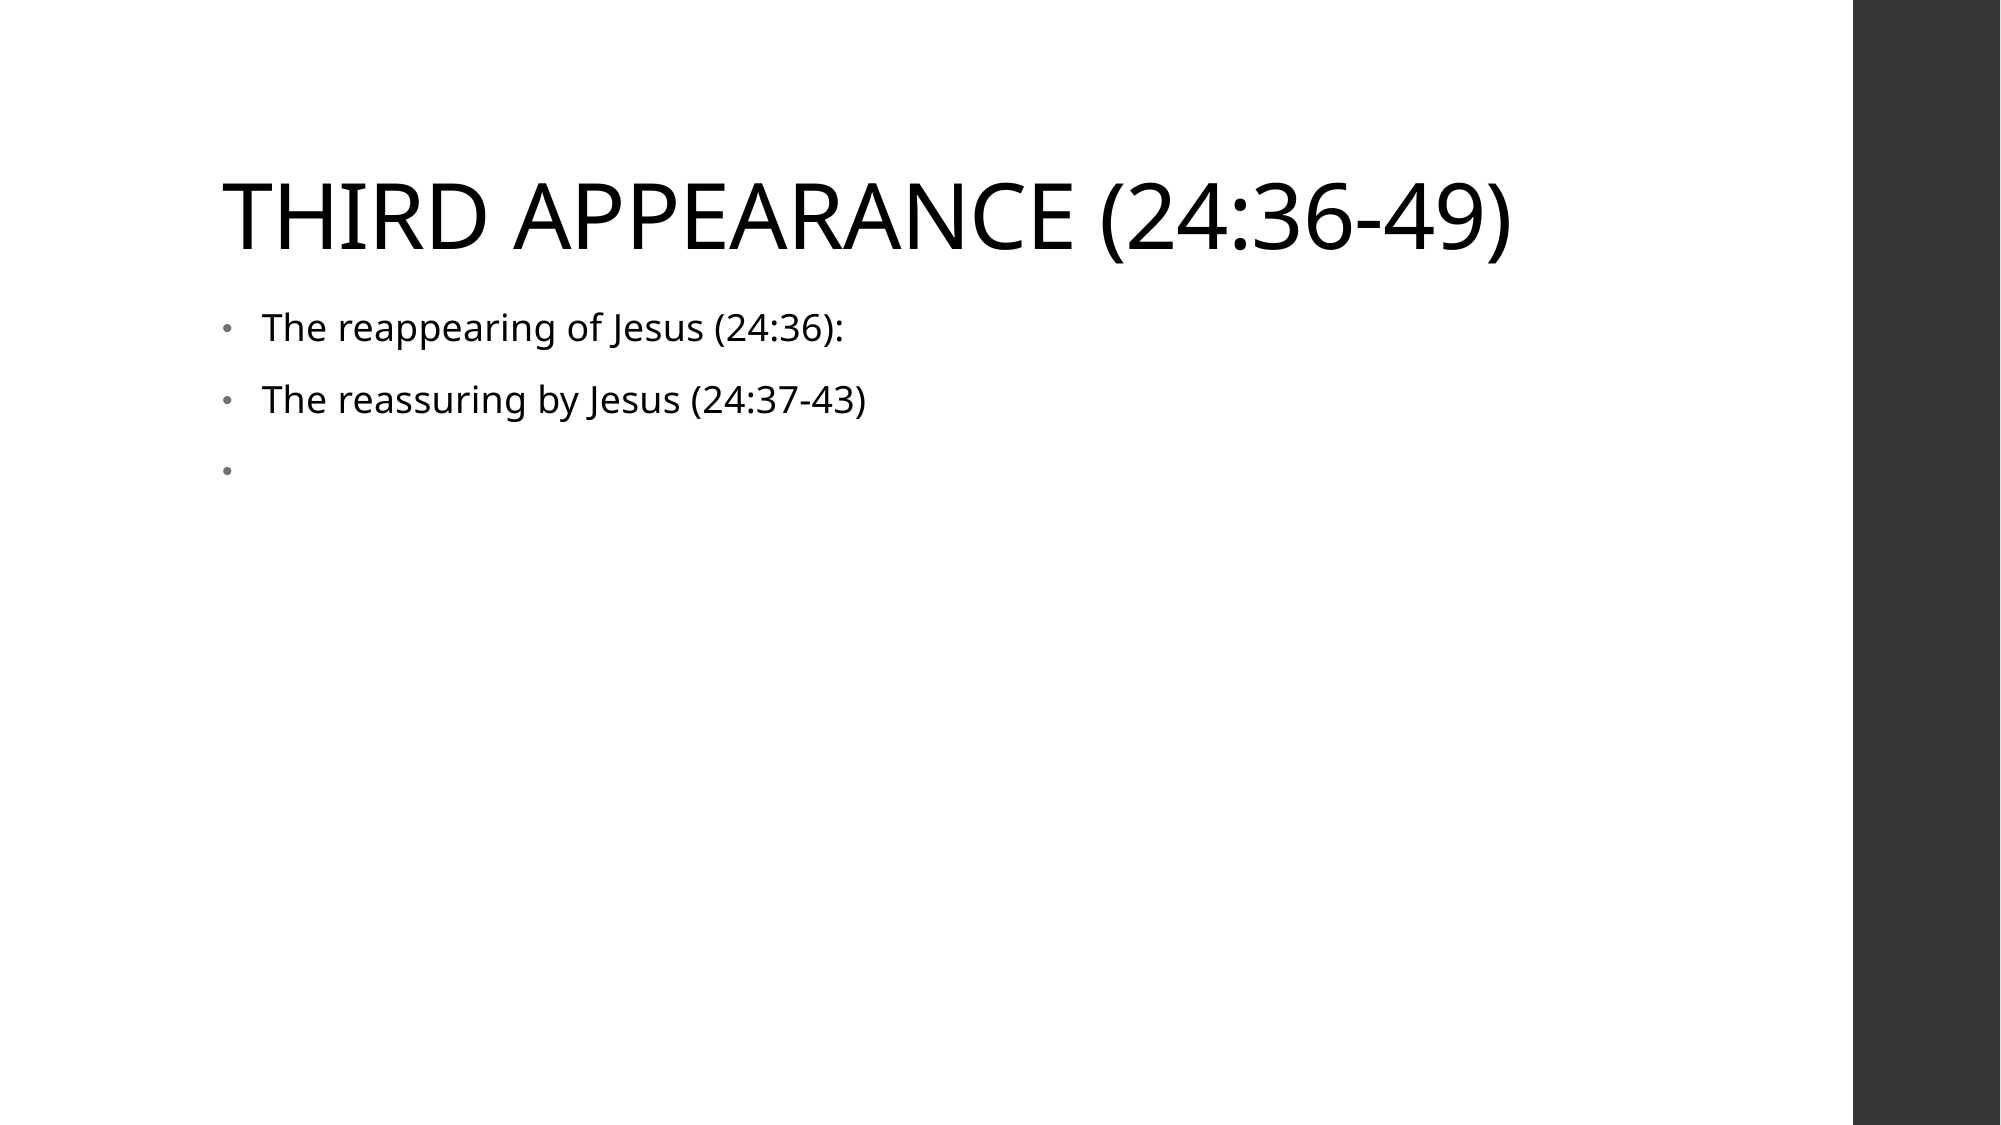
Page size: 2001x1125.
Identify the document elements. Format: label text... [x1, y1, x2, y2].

title THIRD APPEARANCE (24:36-49) [206, 60, 1797, 278]
list The reappearing of Jesus (24:36): The reassuring by Jesus (24:37-43) [206, 299, 1617, 1014]
